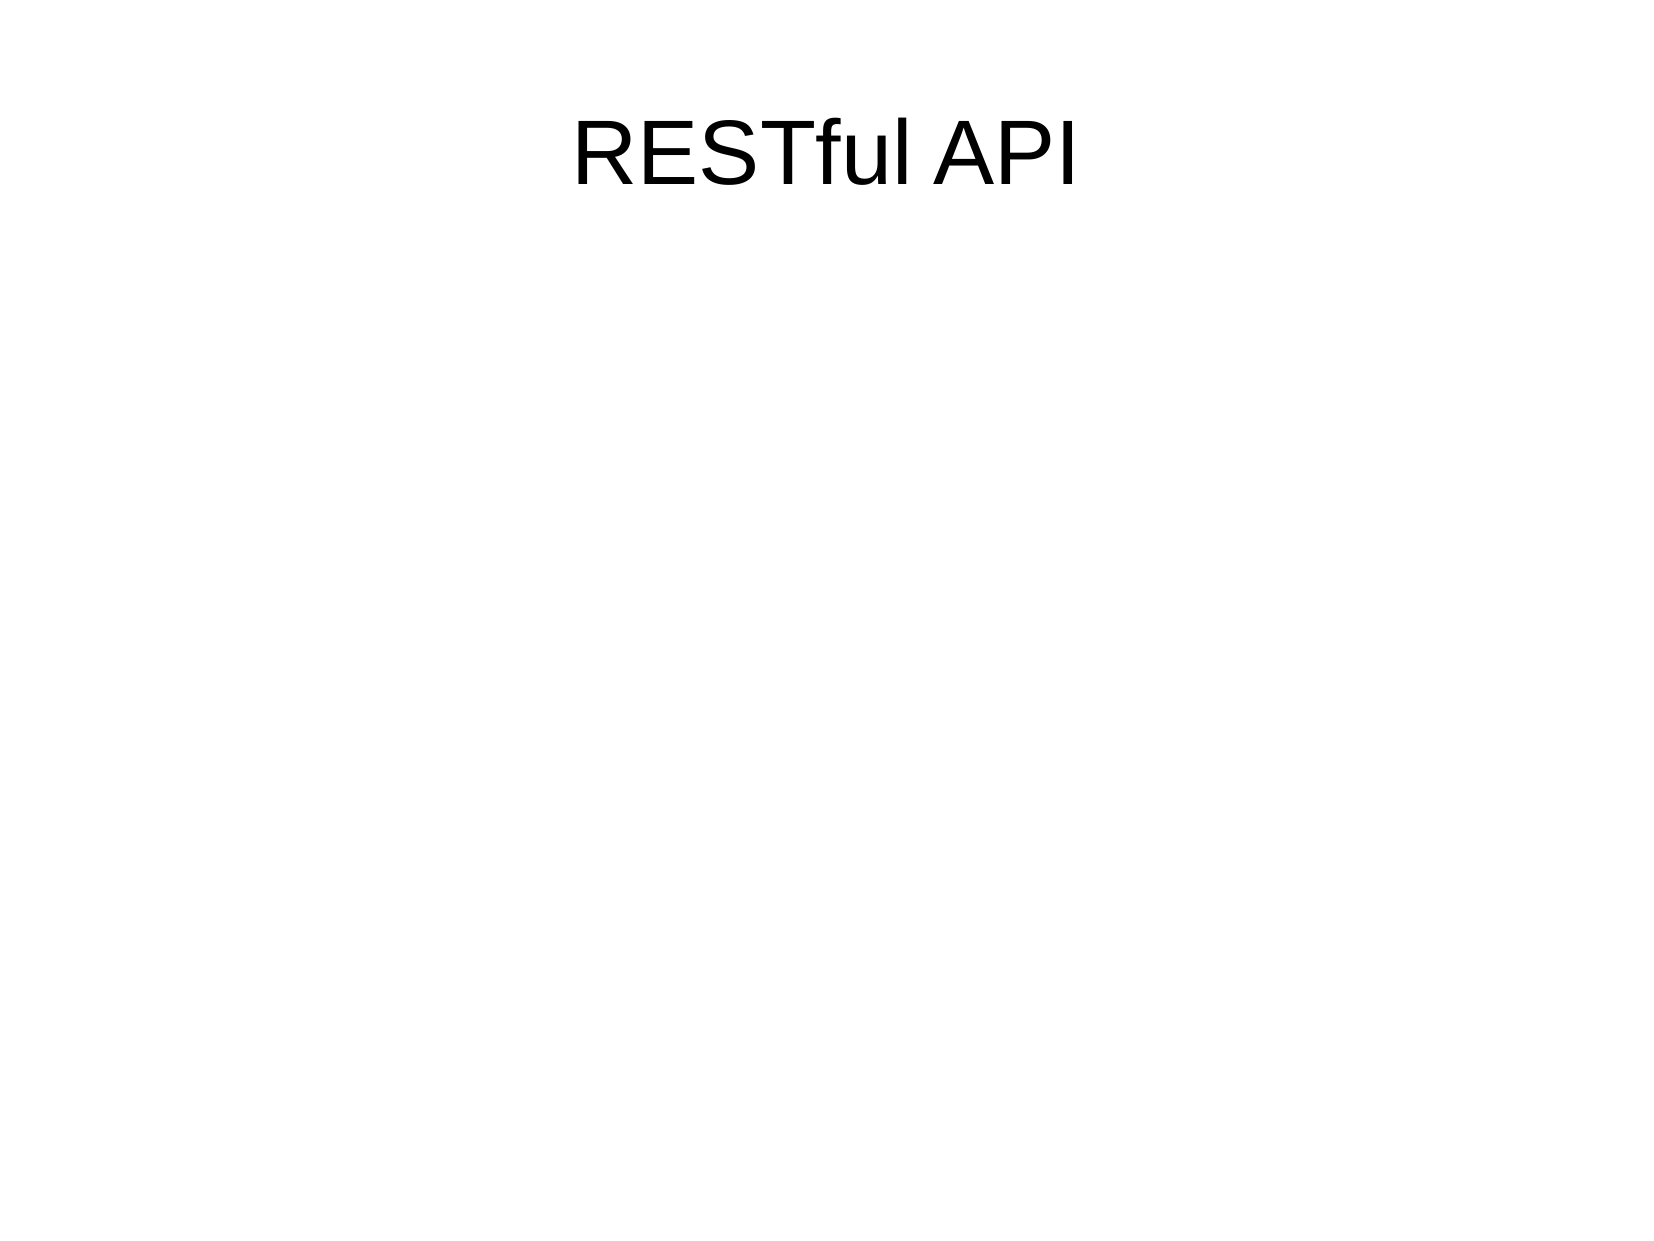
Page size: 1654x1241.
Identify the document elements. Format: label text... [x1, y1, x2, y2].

title RESTful API [82, 49, 1571, 257]
